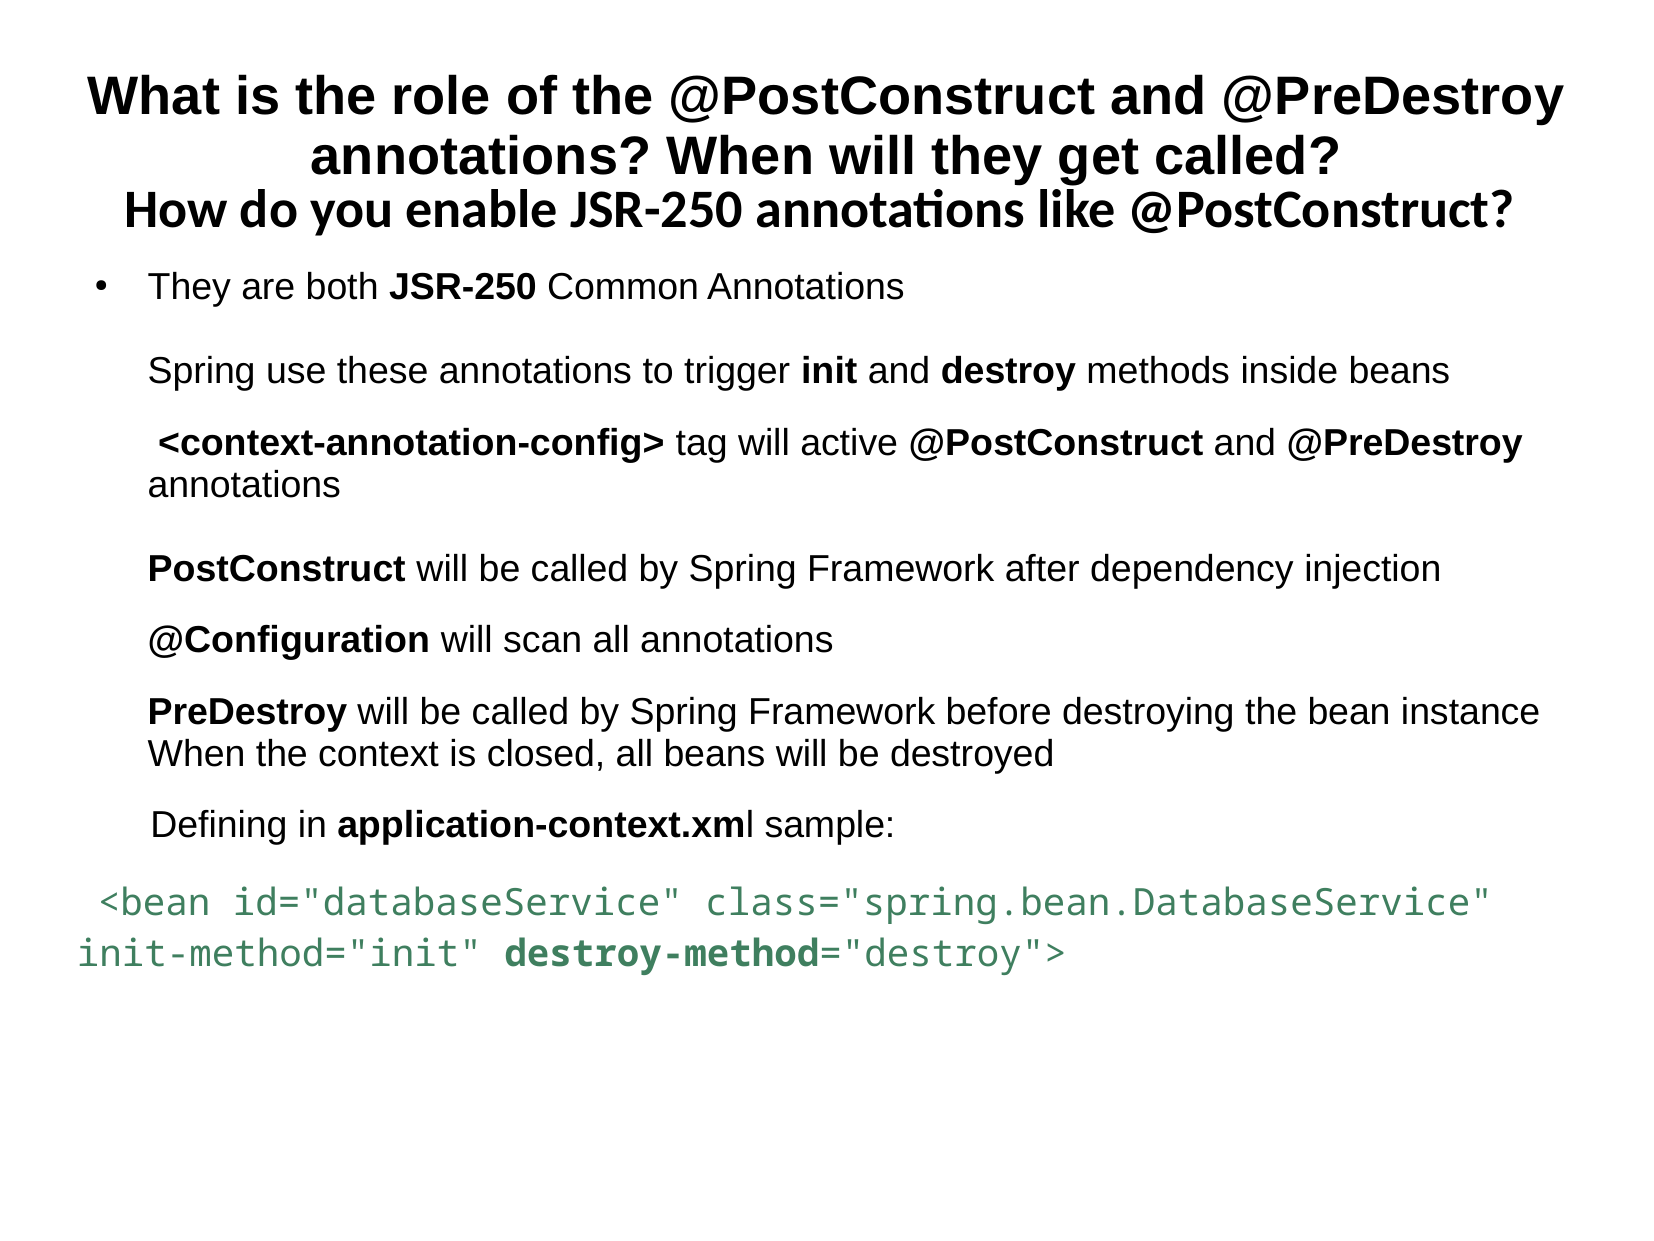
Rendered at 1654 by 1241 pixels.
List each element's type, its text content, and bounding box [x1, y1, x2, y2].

list They are both JSR-250 Common Annotations Spring use these annotations to trigger init and destroy methods inside beans <context-annotation-config> tag will active @PostConstruct and @PreDestroy annotations PostConstruct will be called by Spring Framework after dependency injection @Configuration will scan all annotations PreDestroy will be called by Spring Framework before destroying the bean instance When the context is closed, all beans will be destroyed Defining in application-context.xml sample: <bean id="databaseService" class="spring.bean.DatabaseService" init-method="init" destroy-method="destroy"> [76, 265, 1565, 1085]
title What is the role of the @PostConstruct and @PreDestroy annotations? When will they get called? How do you enable JSR-250 annotations like @PostConstruct? [82, 49, 1571, 257]
